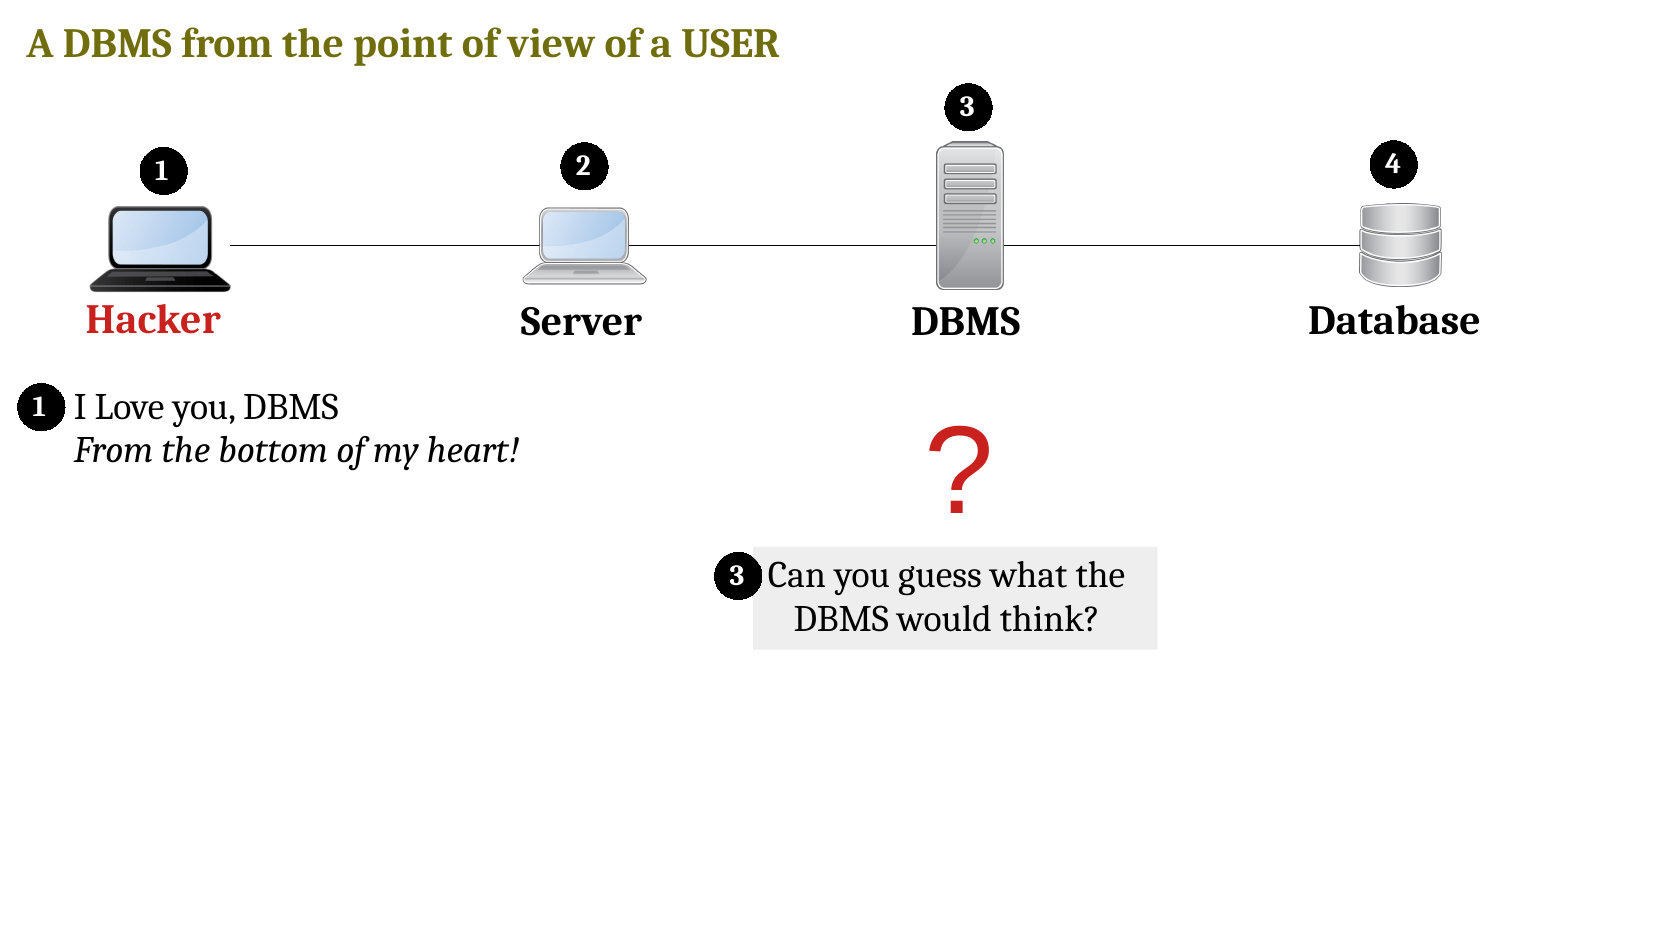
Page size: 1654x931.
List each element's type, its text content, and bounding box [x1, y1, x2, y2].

text_box 1 [17, 382, 65, 432]
picture [1359, 203, 1442, 288]
text_box ? [909, 393, 1009, 546]
picture [83, 200, 237, 308]
text_box 3 [945, 82, 992, 132]
text_box 4 [1370, 139, 1418, 189]
text_box Database [1293, 289, 1501, 354]
text_box DBMS [896, 290, 1040, 355]
picture [517, 202, 652, 290]
text_box A DBMS from the point of view of a USER [11, 12, 1193, 77]
text_box Can you guess what the DBMS would think? [753, 546, 1158, 650]
picture [936, 141, 1004, 290]
text_box 2 [561, 141, 608, 191]
text_box 3 [714, 551, 762, 601]
text_box I Love you, DBMS From the bottom of my heart! [59, 378, 562, 481]
text_box Hacker [70, 288, 238, 353]
text_box 1 [140, 146, 188, 196]
text_box Server [506, 290, 662, 355]
